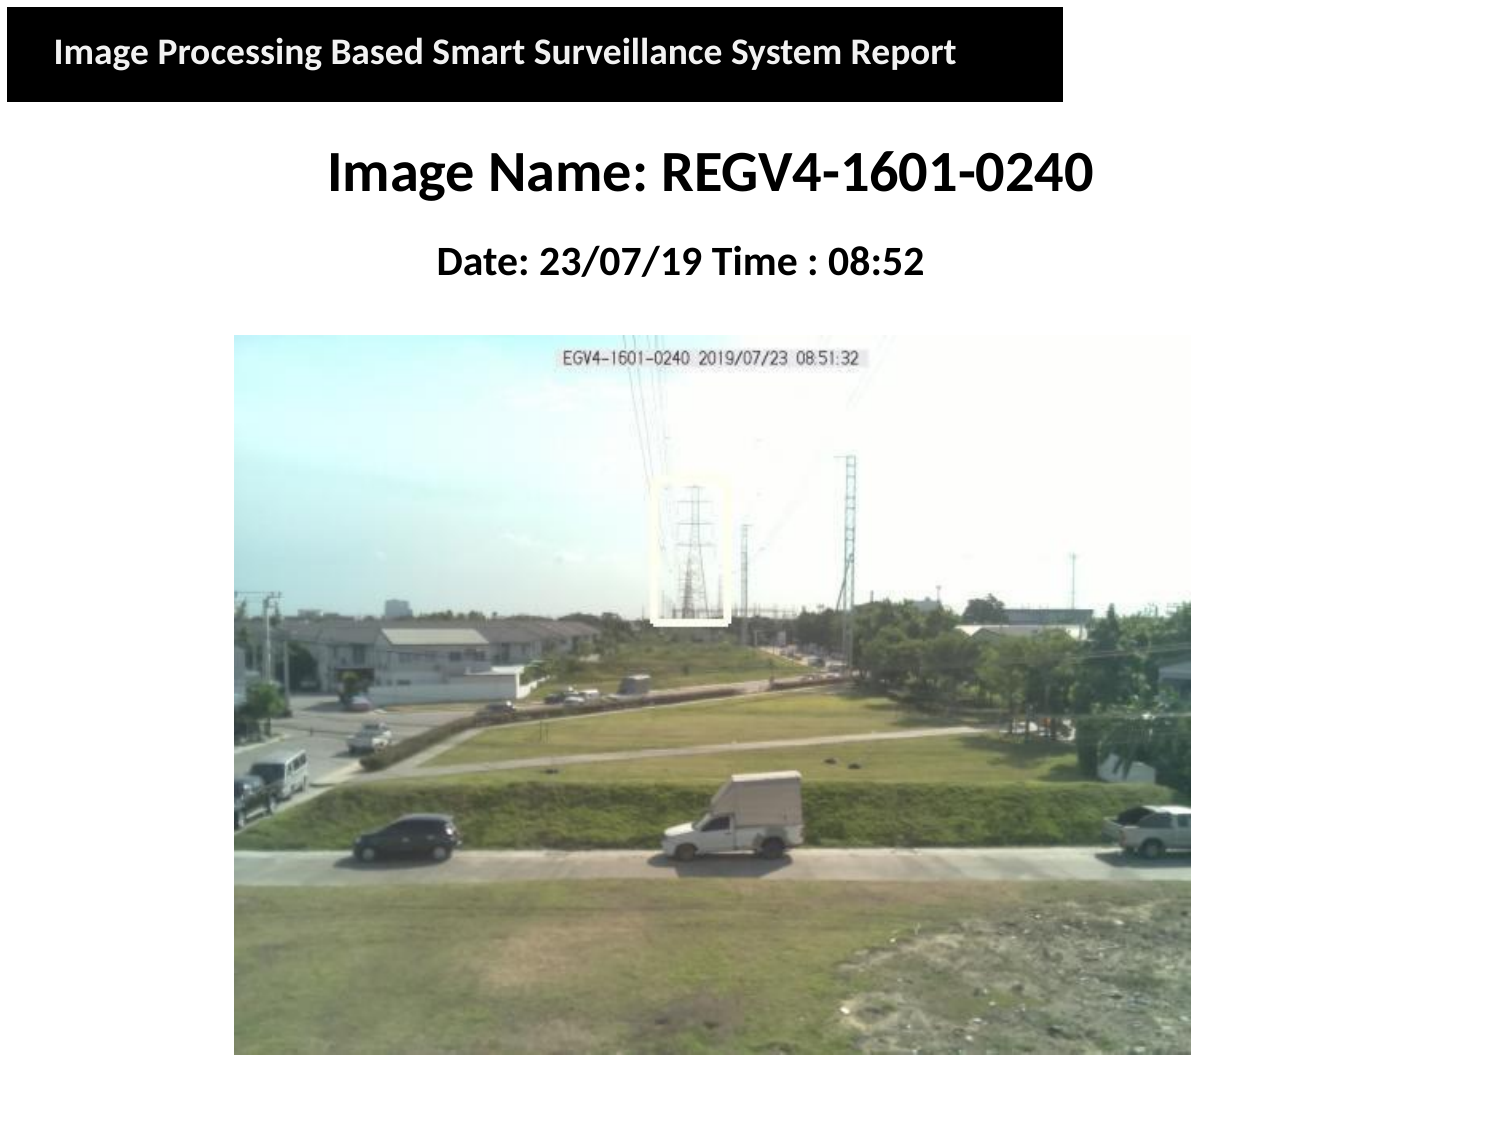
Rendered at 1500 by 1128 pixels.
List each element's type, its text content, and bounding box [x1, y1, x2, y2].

text_box Image Processing Based Smart Surveillance System Report [39, 23, 977, 180]
text_box Date: 23/07/19 Time : 08:52 [421, 234, 1360, 547]
picture [7, 7, 1063, 102]
text_box Image Name: REGV4-1601-0240 [312, 140, 1251, 335]
picture [234, 335, 1191, 1055]
